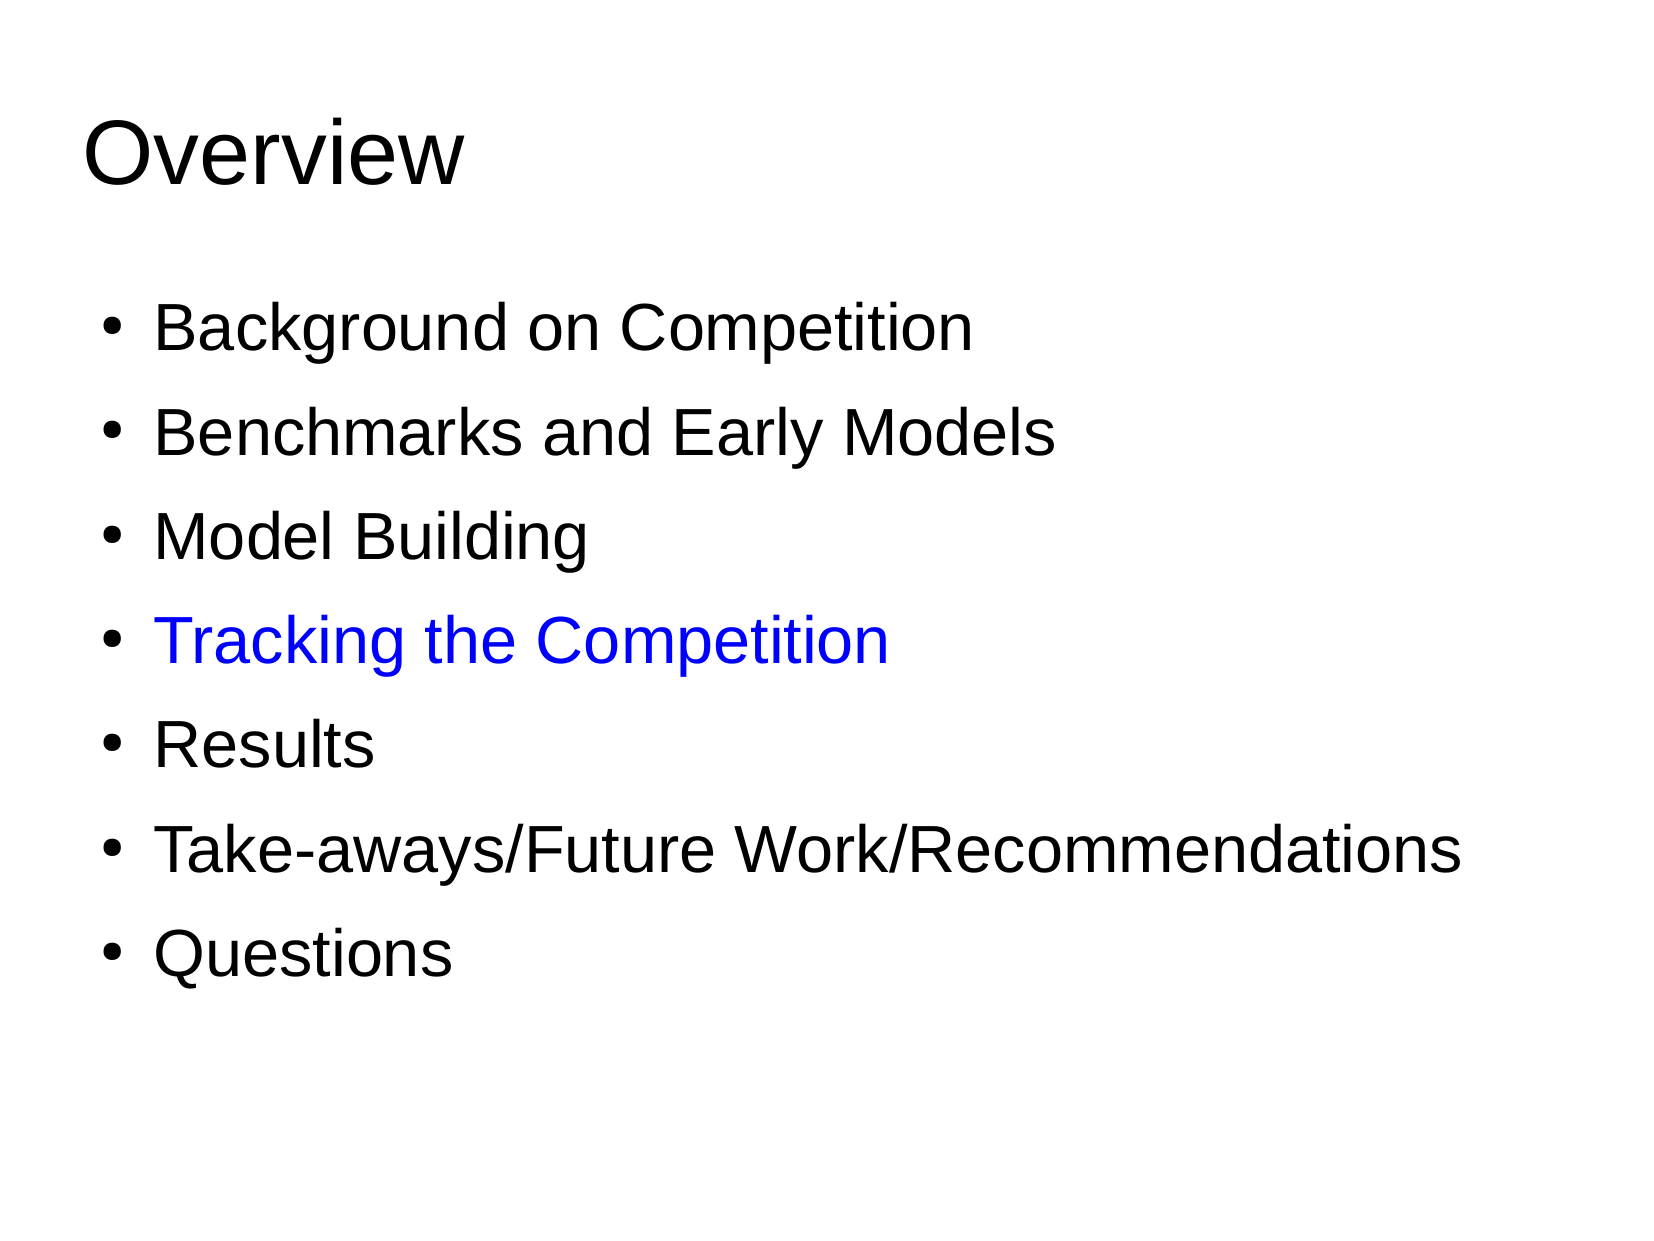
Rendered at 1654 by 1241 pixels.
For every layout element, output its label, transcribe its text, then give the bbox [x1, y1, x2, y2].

list Background on Competition Benchmarks and Early Models Model Building Tracking the Competition Results Take-aways/Future Work/Recommendations Questions [82, 290, 1571, 1010]
title Overview [82, 49, 1571, 257]
